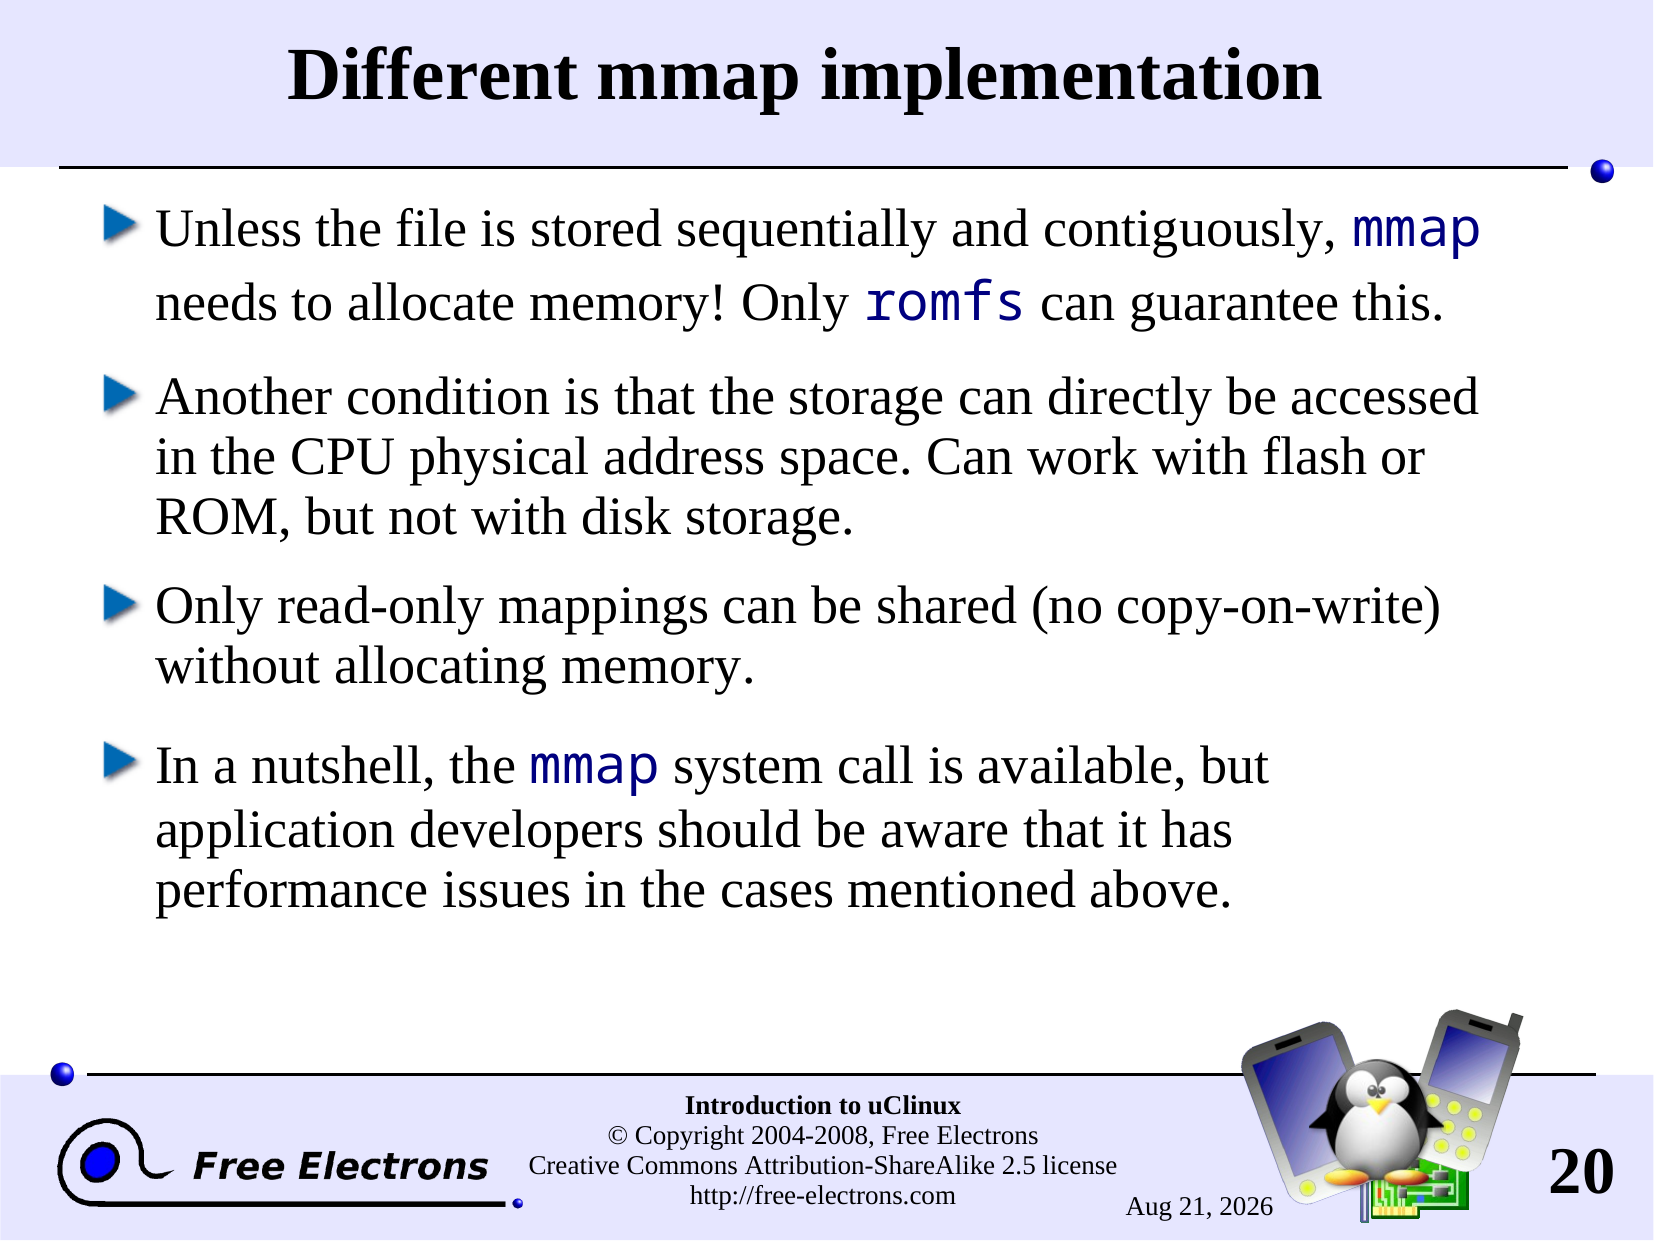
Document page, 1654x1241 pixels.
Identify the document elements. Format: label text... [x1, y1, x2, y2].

title Different mmap implementation [60, 25, 1551, 124]
list Unless the file is stored sequentially and contiguously, mmap needs to allocate memory! Only romfs can guarantee this. Another condition is that the storage can directly be accessed in the CPU physical address space. Can work with flash or ROM, but not with disk storage. Only read-only mappings can be shared (no copy-on-write) without allocating memory. In a nutshell, the mmap system call is available, but application developers should be aware that it has performance issues in the cases mentioned above. [84, 188, 1497, 1007]
picture [50, 1107, 527, 1216]
picture [1225, 1000, 1538, 1241]
